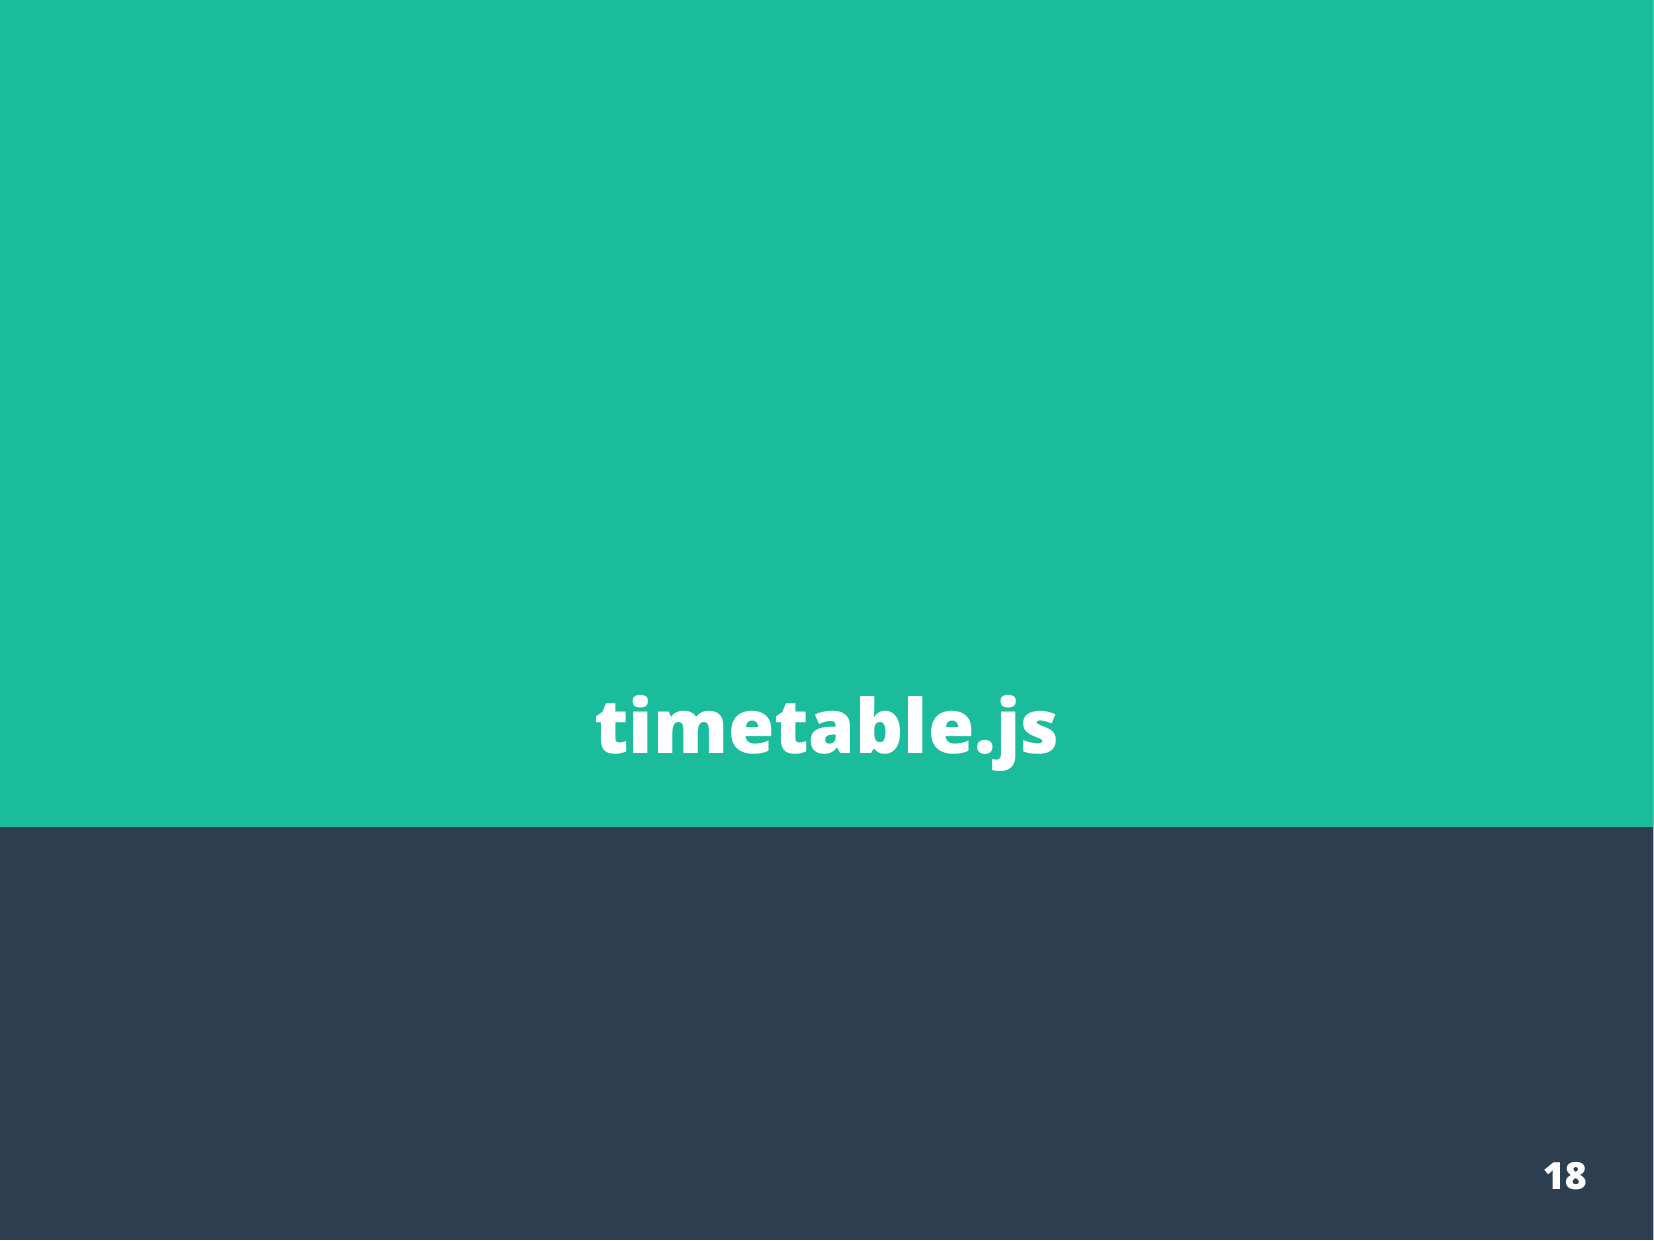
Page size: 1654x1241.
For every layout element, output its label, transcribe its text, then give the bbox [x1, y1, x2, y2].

title timetable.js [59, 620, 1595, 778]
